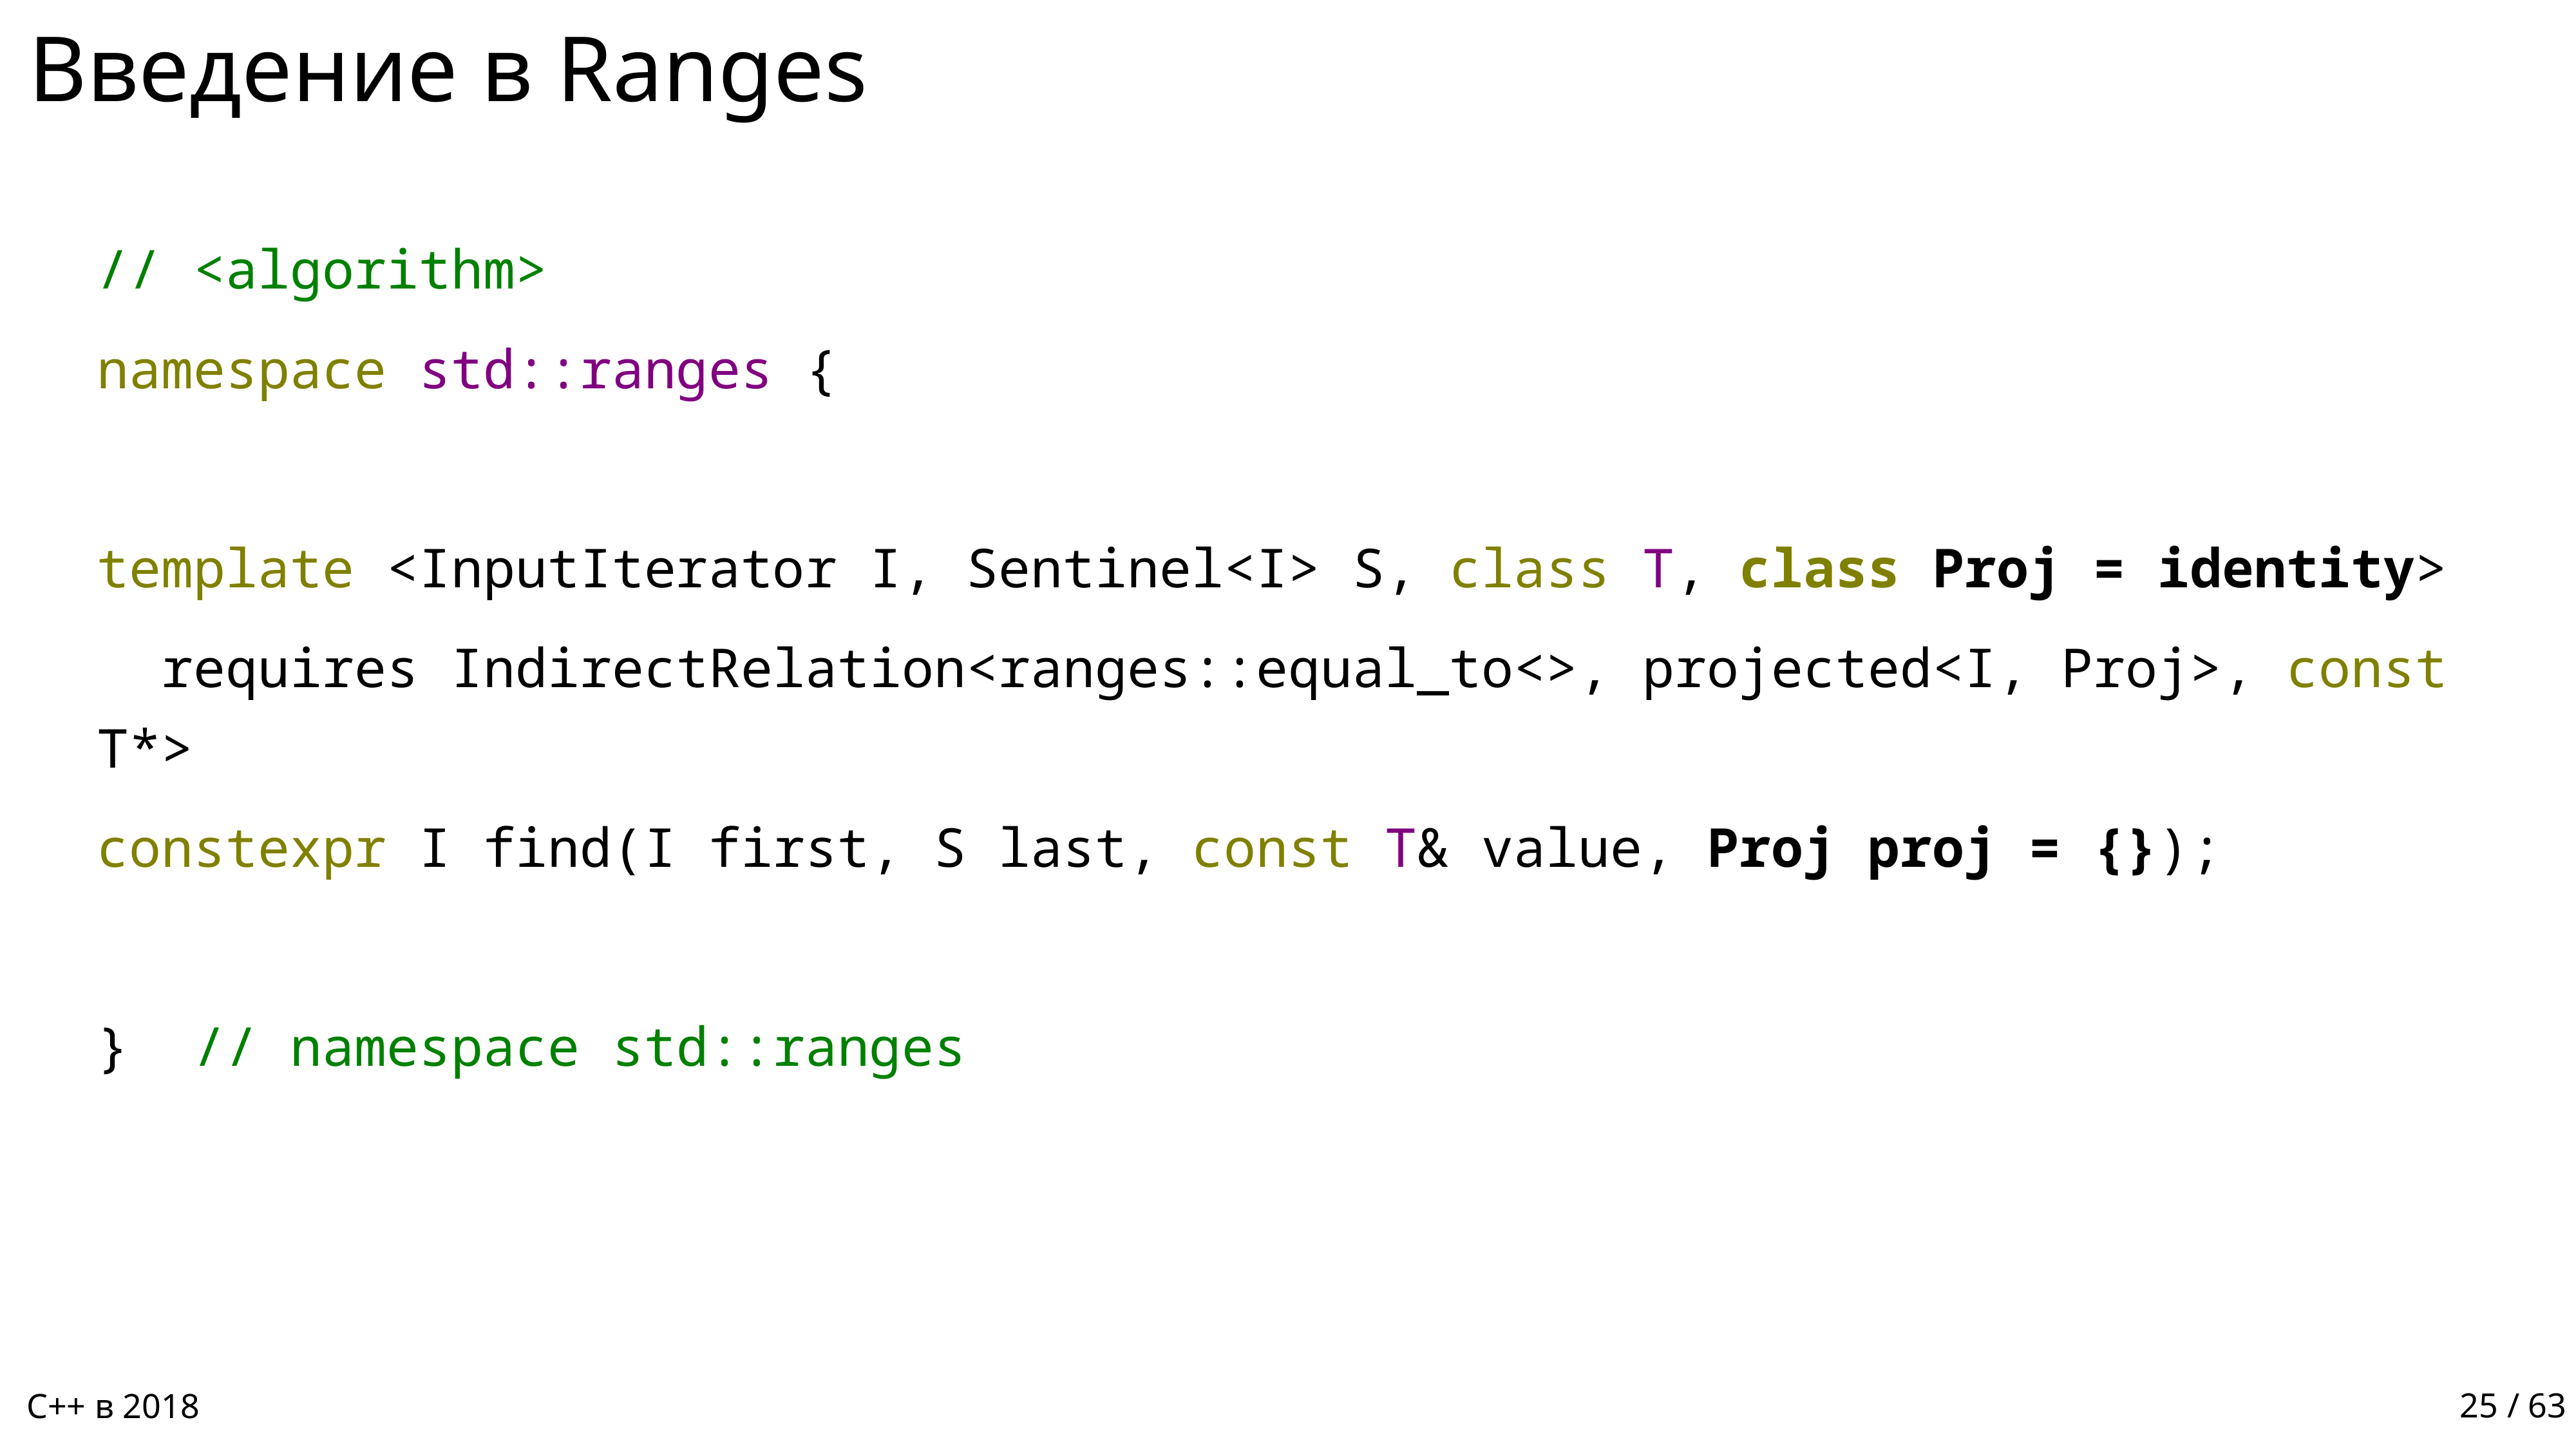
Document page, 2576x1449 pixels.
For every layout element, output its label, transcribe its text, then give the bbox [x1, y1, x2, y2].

list // <algorithm> namespace std::ranges { template <InputIterator I, Sentinel<I> S, class T, class Proj = identity> requires IndirectRelation<ranges::equal_to<>, projected<I, Proj>, const T*> constexpr I find(I first, S last, const T& value, Proj proj = {}); } // namespace std::ranges [87, 214, 2551, 1382]
title Введение в Ranges [19, 19, 2551, 155]
list <number> / 63 [1479, 1376, 2576, 1431]
list C++ в 2018 [17, 1376, 1114, 1431]
